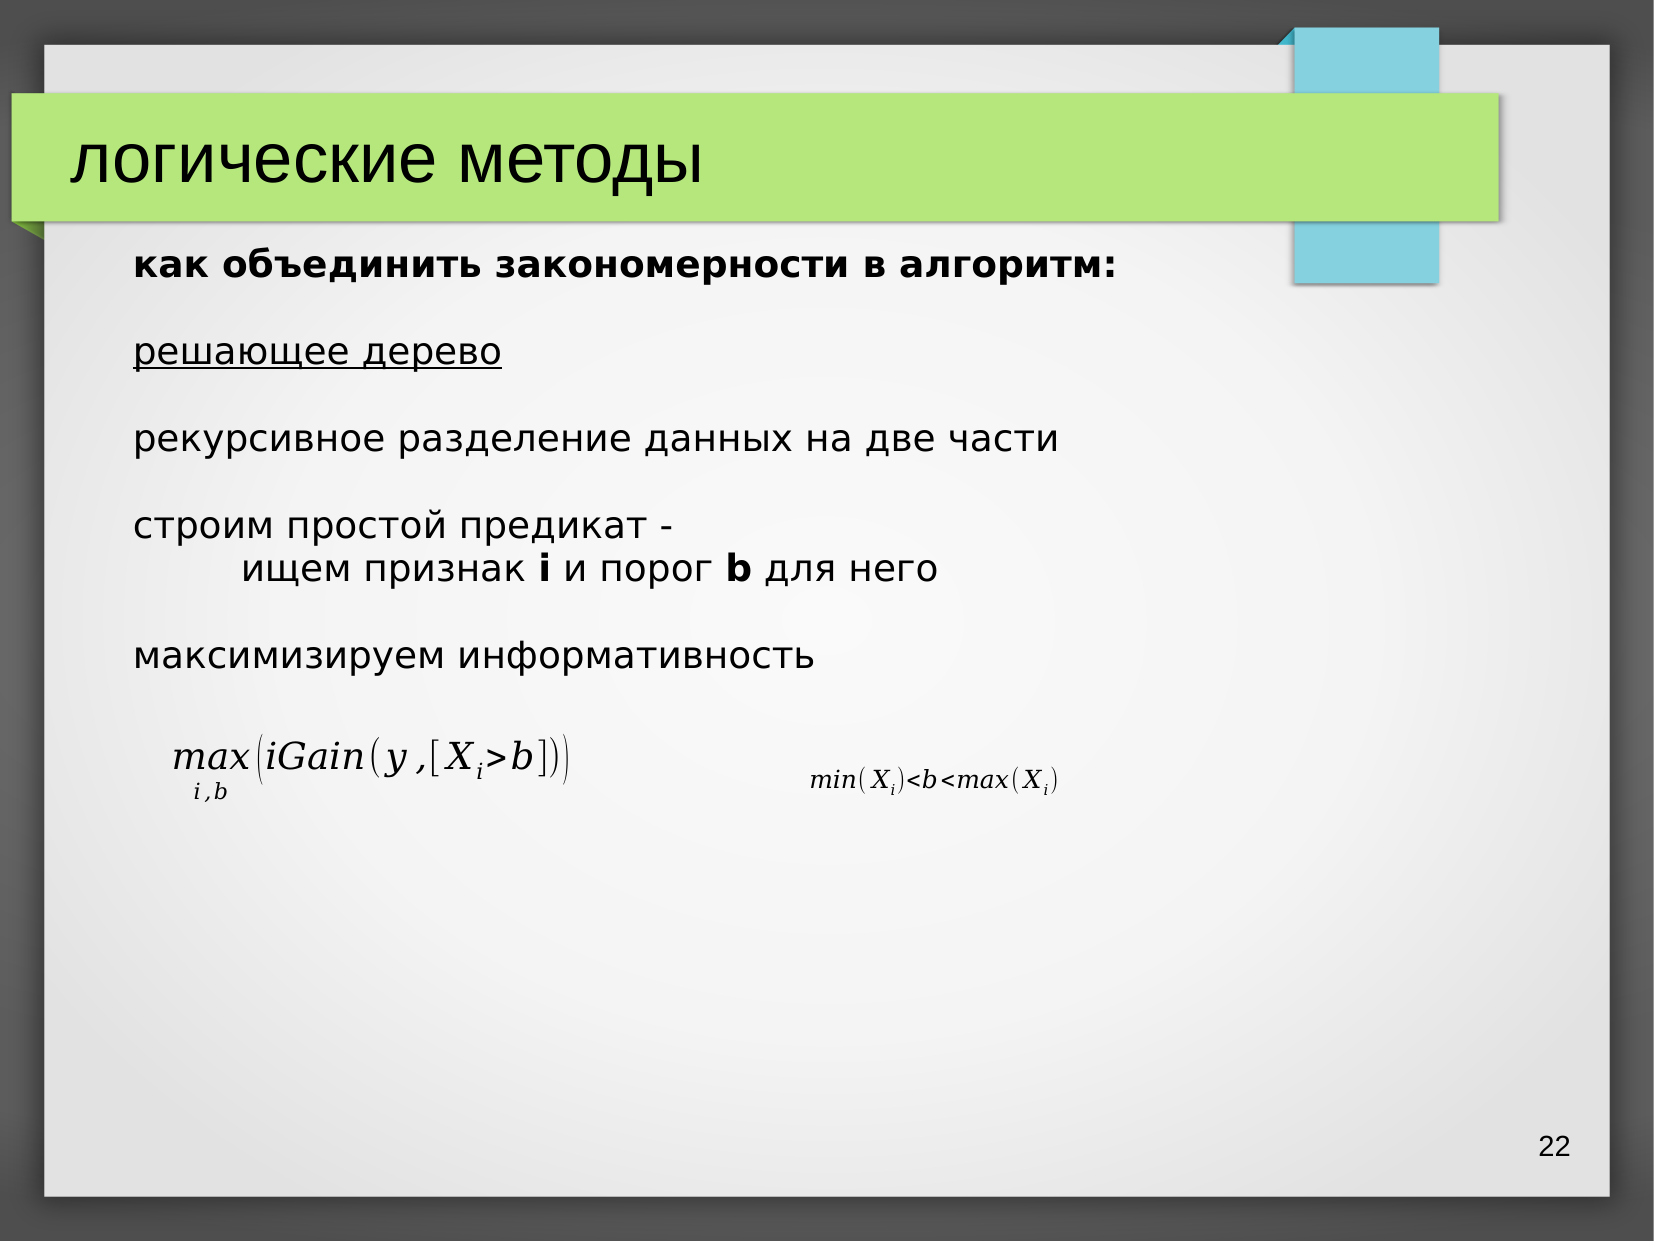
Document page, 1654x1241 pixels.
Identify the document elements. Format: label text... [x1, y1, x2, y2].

picture [0, 0, 1654, 1241]
chart [165, 732, 577, 806]
title логические методы [70, 118, 1205, 199]
chart [803, 765, 1065, 799]
text_box как объединить закономерности в алгоритм: решающее дерево рекурсивное разделение данных на две части строим простой предикат - ищем признак i и порог b для него максимизируем информативность [118, 234, 1158, 705]
